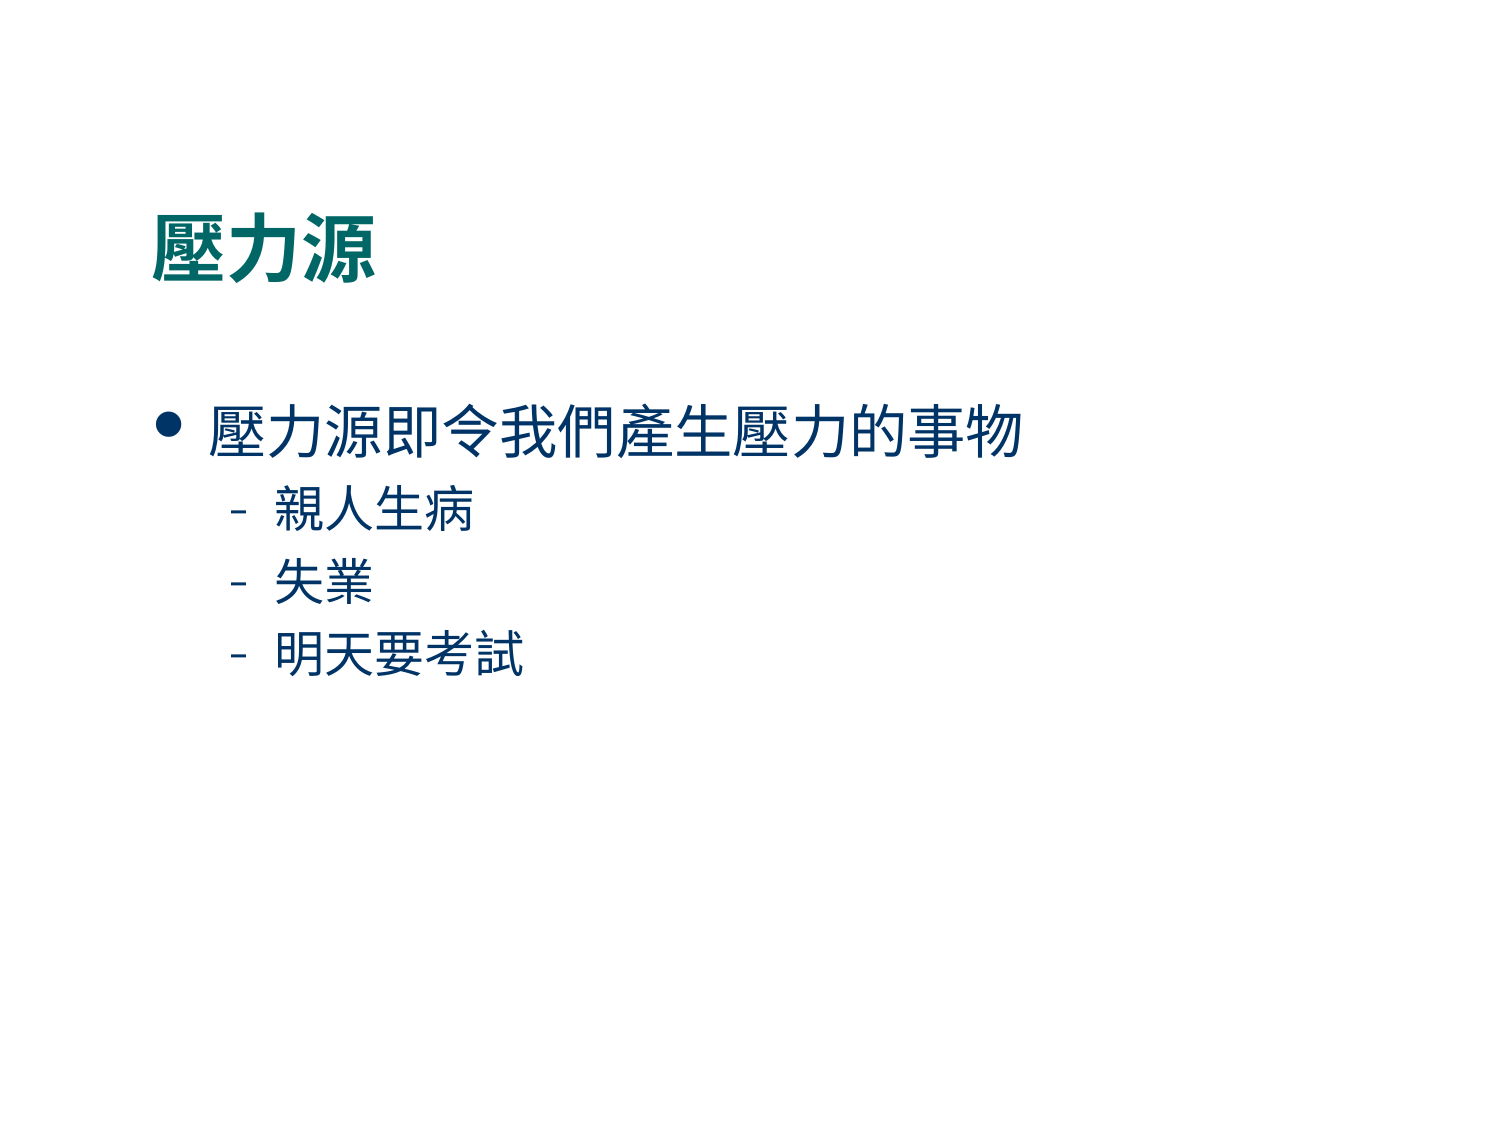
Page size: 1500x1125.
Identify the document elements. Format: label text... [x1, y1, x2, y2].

list 壓力源即令我們產生壓力的事物 親人生病 失業 明天要考試 [137, 387, 1400, 1014]
title 壓力源 [136, 121, 1414, 301]
